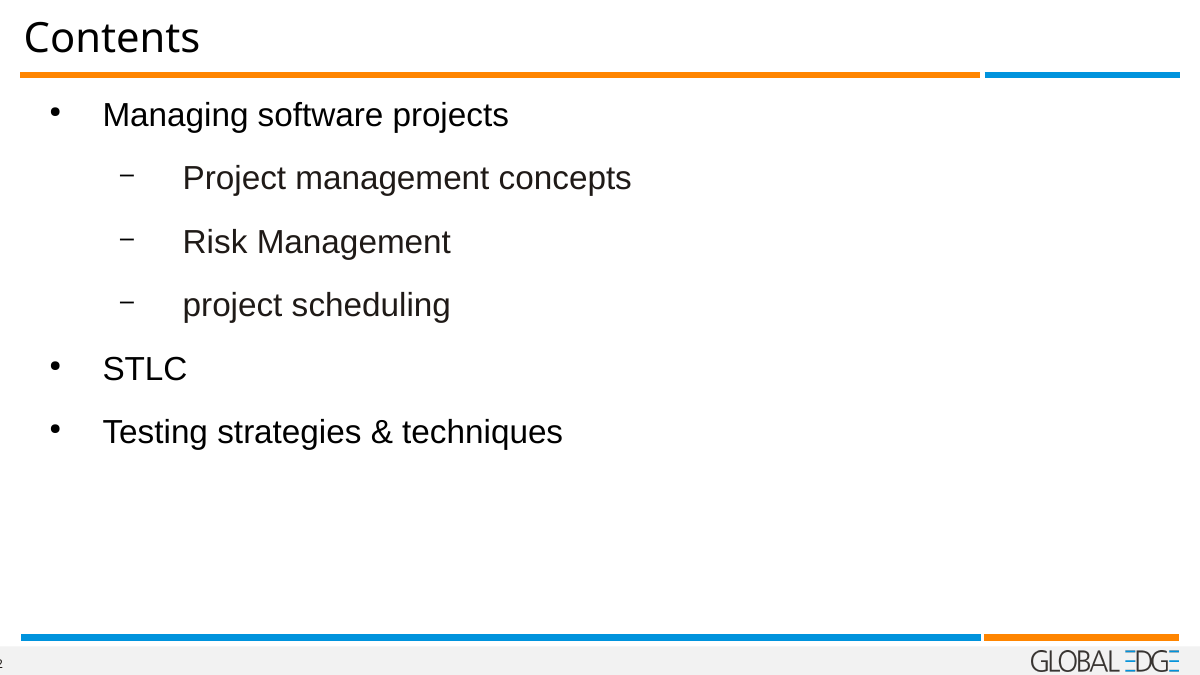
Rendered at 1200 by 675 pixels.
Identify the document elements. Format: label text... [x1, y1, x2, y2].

picture [1031, 650, 1179, 672]
title Contents [12, 9, 1088, 63]
list Managing software projects Project management concepts Risk Management project scheduling STLC Testing strategies & techniques [20, 87, 1179, 628]
